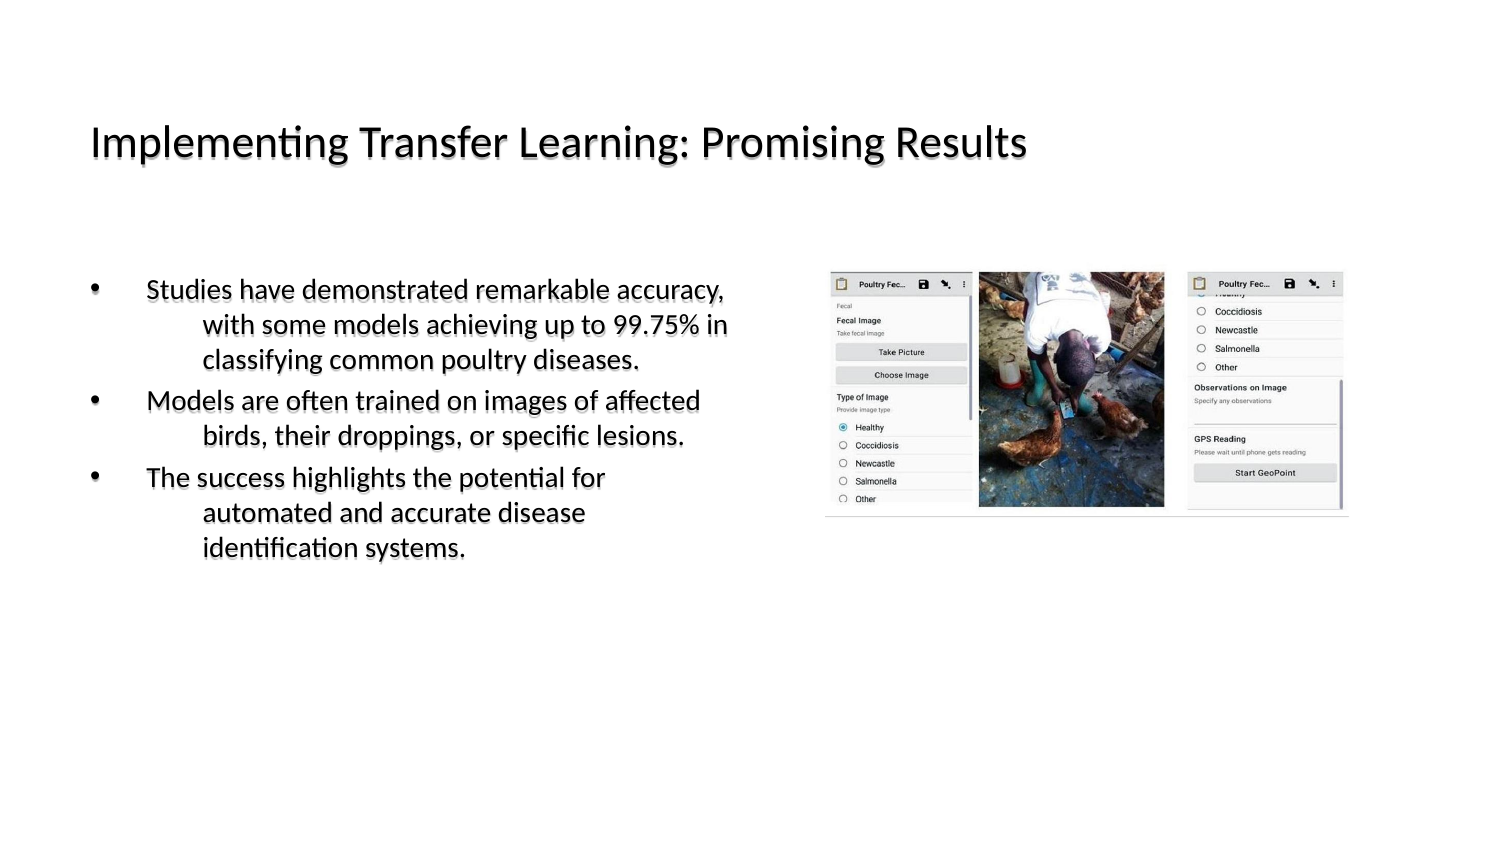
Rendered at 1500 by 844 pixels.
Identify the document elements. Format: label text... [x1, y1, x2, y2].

list Studies have demonstrated remarkable accuracy, with some models achieving up to 99.75% in classifying common poultry diseases. Models are often trained on images of affected birds, their droppings, or specific lesions. The success highlights the potential for automated and accurate disease identification systems. [75, 262, 751, 844]
title Implementing Transfer Learning: Promising Results [75, 45, 1426, 233]
picture [825, 262, 1351, 517]
